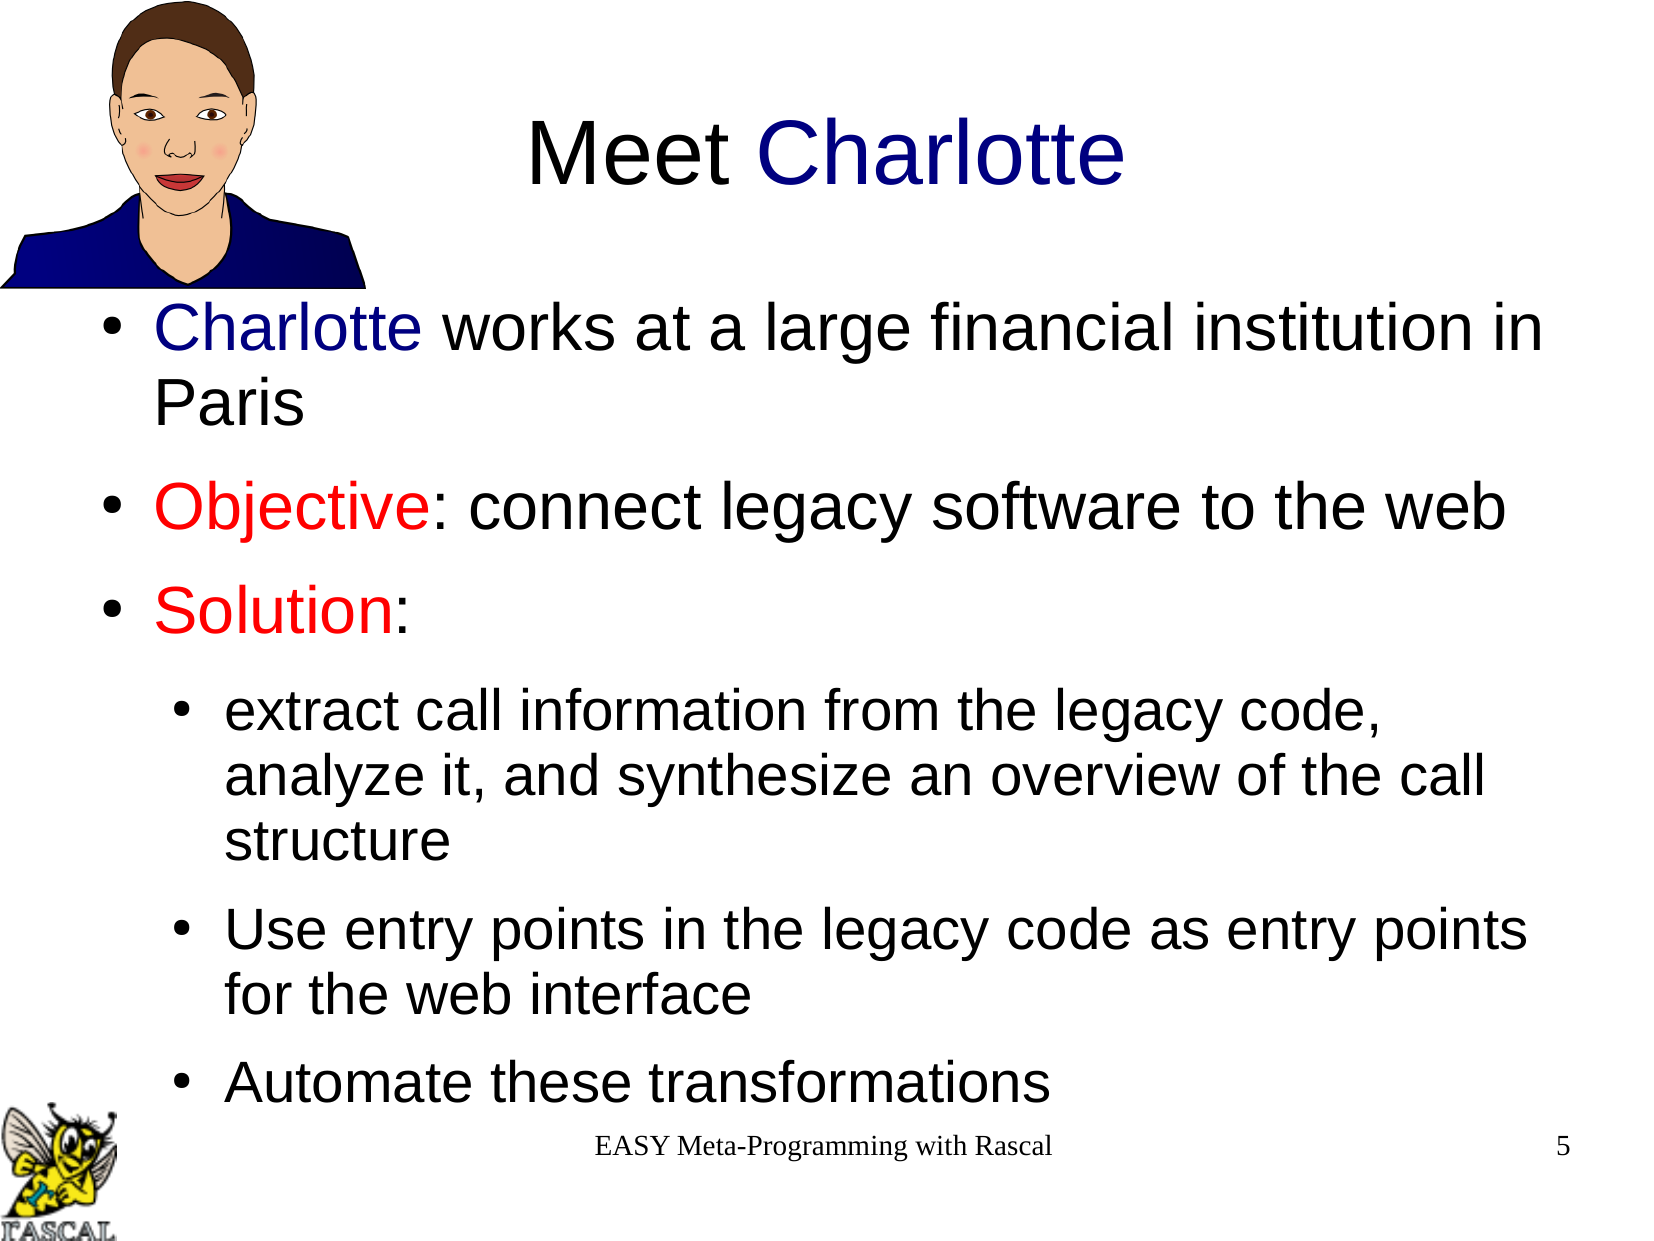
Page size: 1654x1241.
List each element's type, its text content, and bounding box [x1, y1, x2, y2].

picture [0, 1102, 117, 1241]
list Charlotte works at a large financial institution in Paris Objective: connect legacy software to the web Solution: extract call information from the legacy code, analyze it, and synthesize an overview of the call structure Use entry points in the legacy code as entry points for the web interface Automate these transformations [82, 290, 1571, 1109]
title Meet Charlotte [366, 49, 1571, 257]
picture [0, 1, 366, 289]
